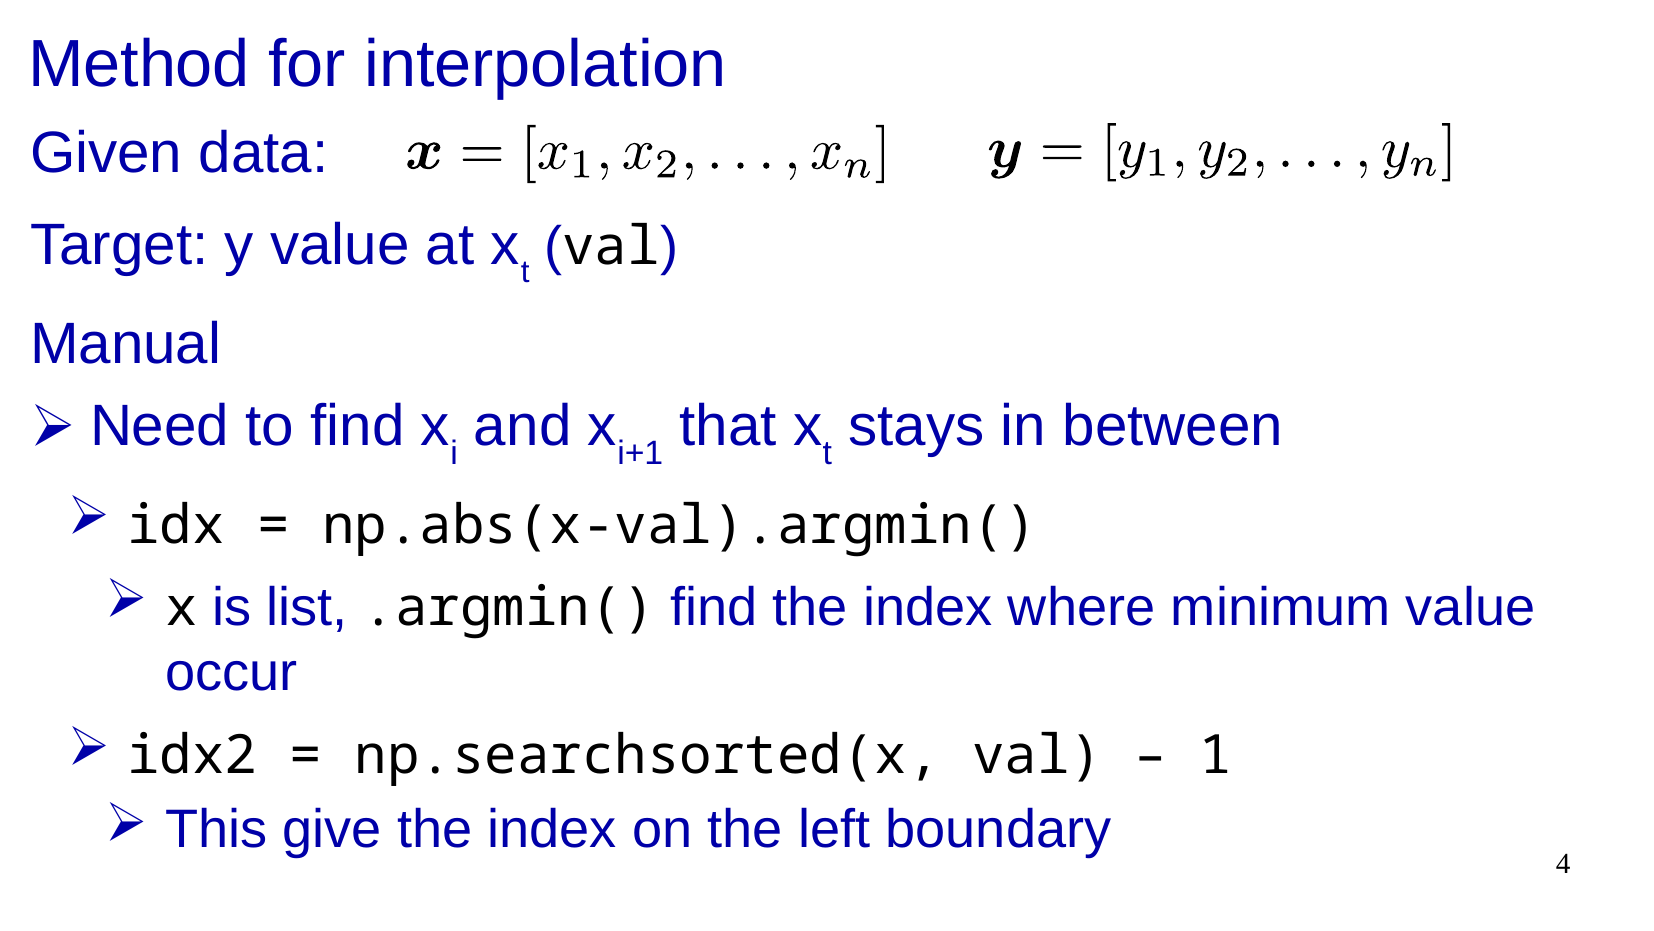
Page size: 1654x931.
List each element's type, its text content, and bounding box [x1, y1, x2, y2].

list Given data: Target: y value at xt (val) Manual Need to find xi and xi+1 that xt stays in between idx = np.abs(x-val).argmin() x is list, .argmin() find the index where minimum value occur idx2 = np.searchsorted(x, val) – 1 This give the index on the left boundary [30, 120, 1645, 916]
text_box [405, 124, 891, 184]
title Method for interpolation [28, 21, 1626, 106]
text_box [987, 123, 1457, 182]
